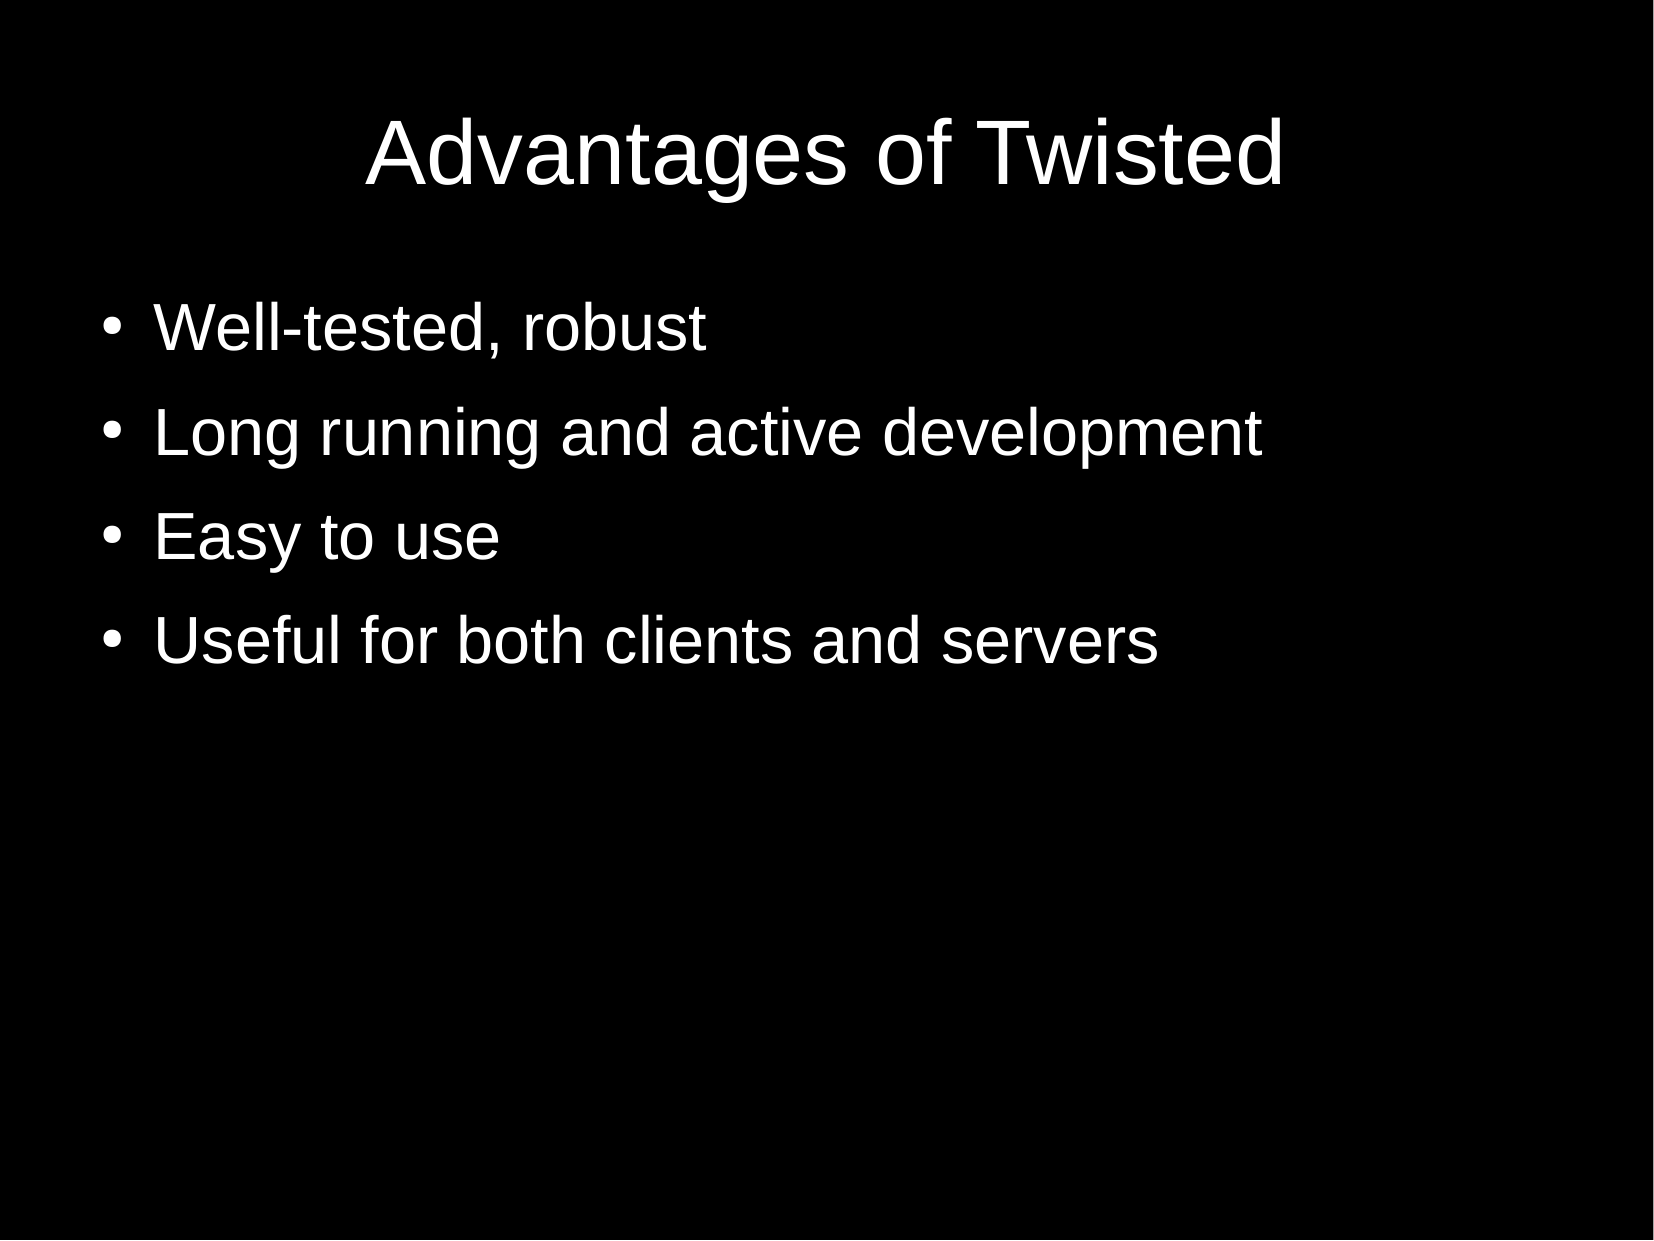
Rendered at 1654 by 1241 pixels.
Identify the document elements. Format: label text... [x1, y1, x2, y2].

title Advantages of Twisted [82, 56, 1571, 250]
list Well-tested, robust Long running and active development Easy to use Useful for both clients and servers [82, 290, 1571, 1094]
